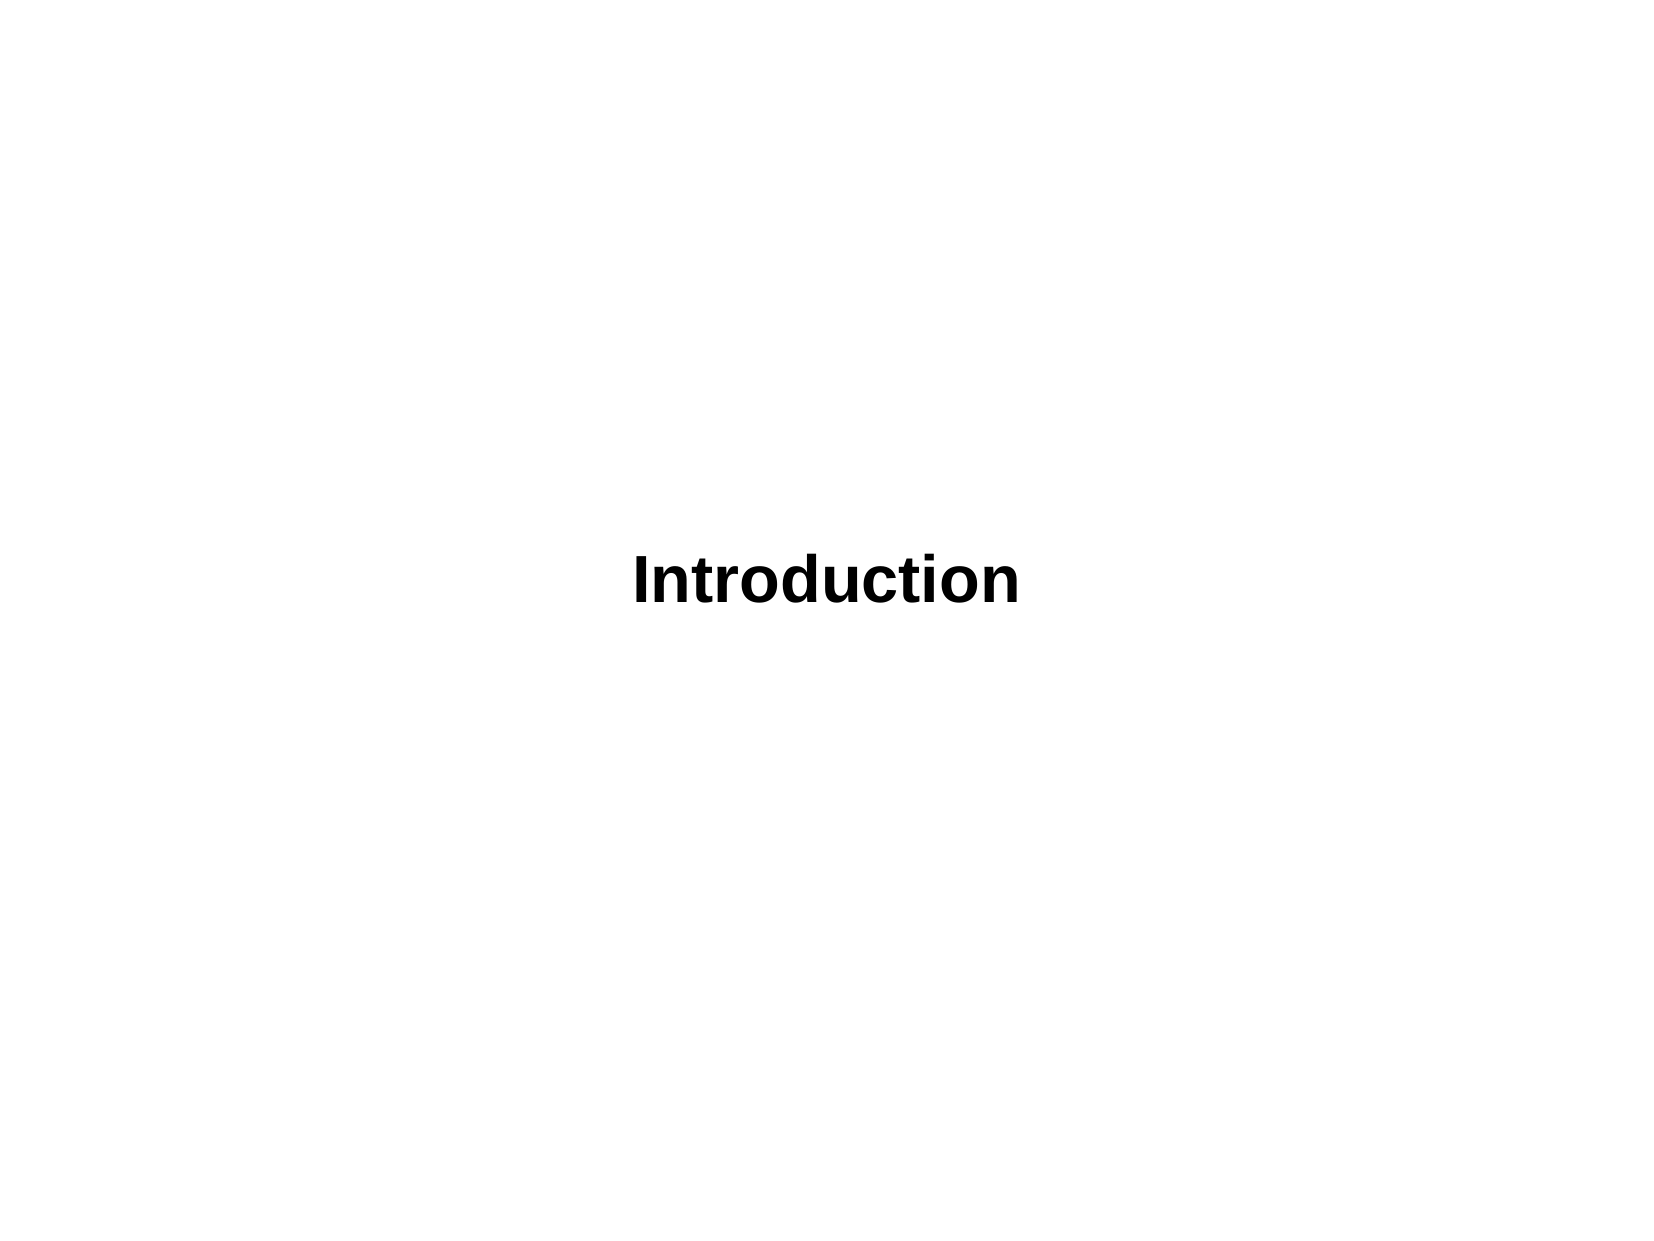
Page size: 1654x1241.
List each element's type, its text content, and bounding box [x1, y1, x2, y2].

subtitle Introduction [82, 56, 1571, 1102]
